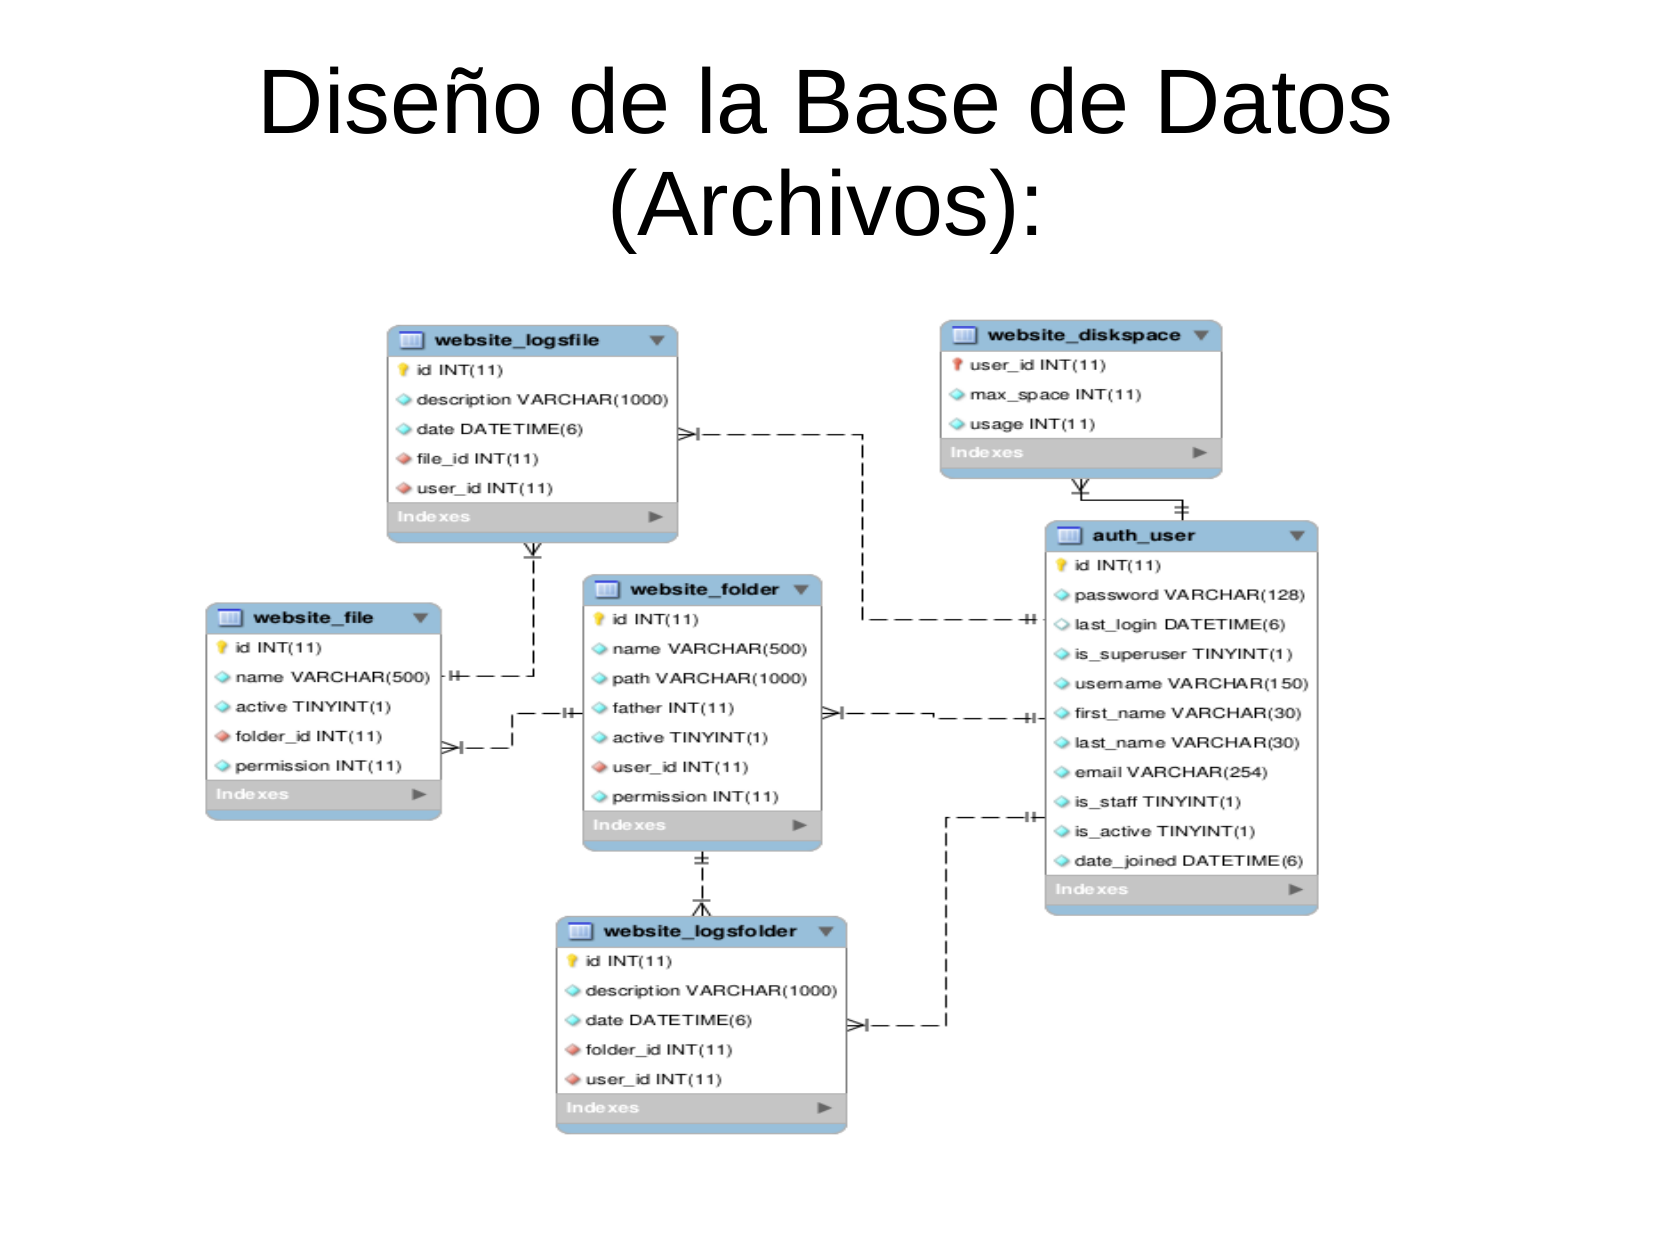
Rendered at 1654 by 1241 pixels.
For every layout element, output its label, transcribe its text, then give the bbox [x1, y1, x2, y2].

picture [188, 307, 1335, 1146]
title Diseño de la Base de Datos (Archivos): [82, 49, 1571, 257]
